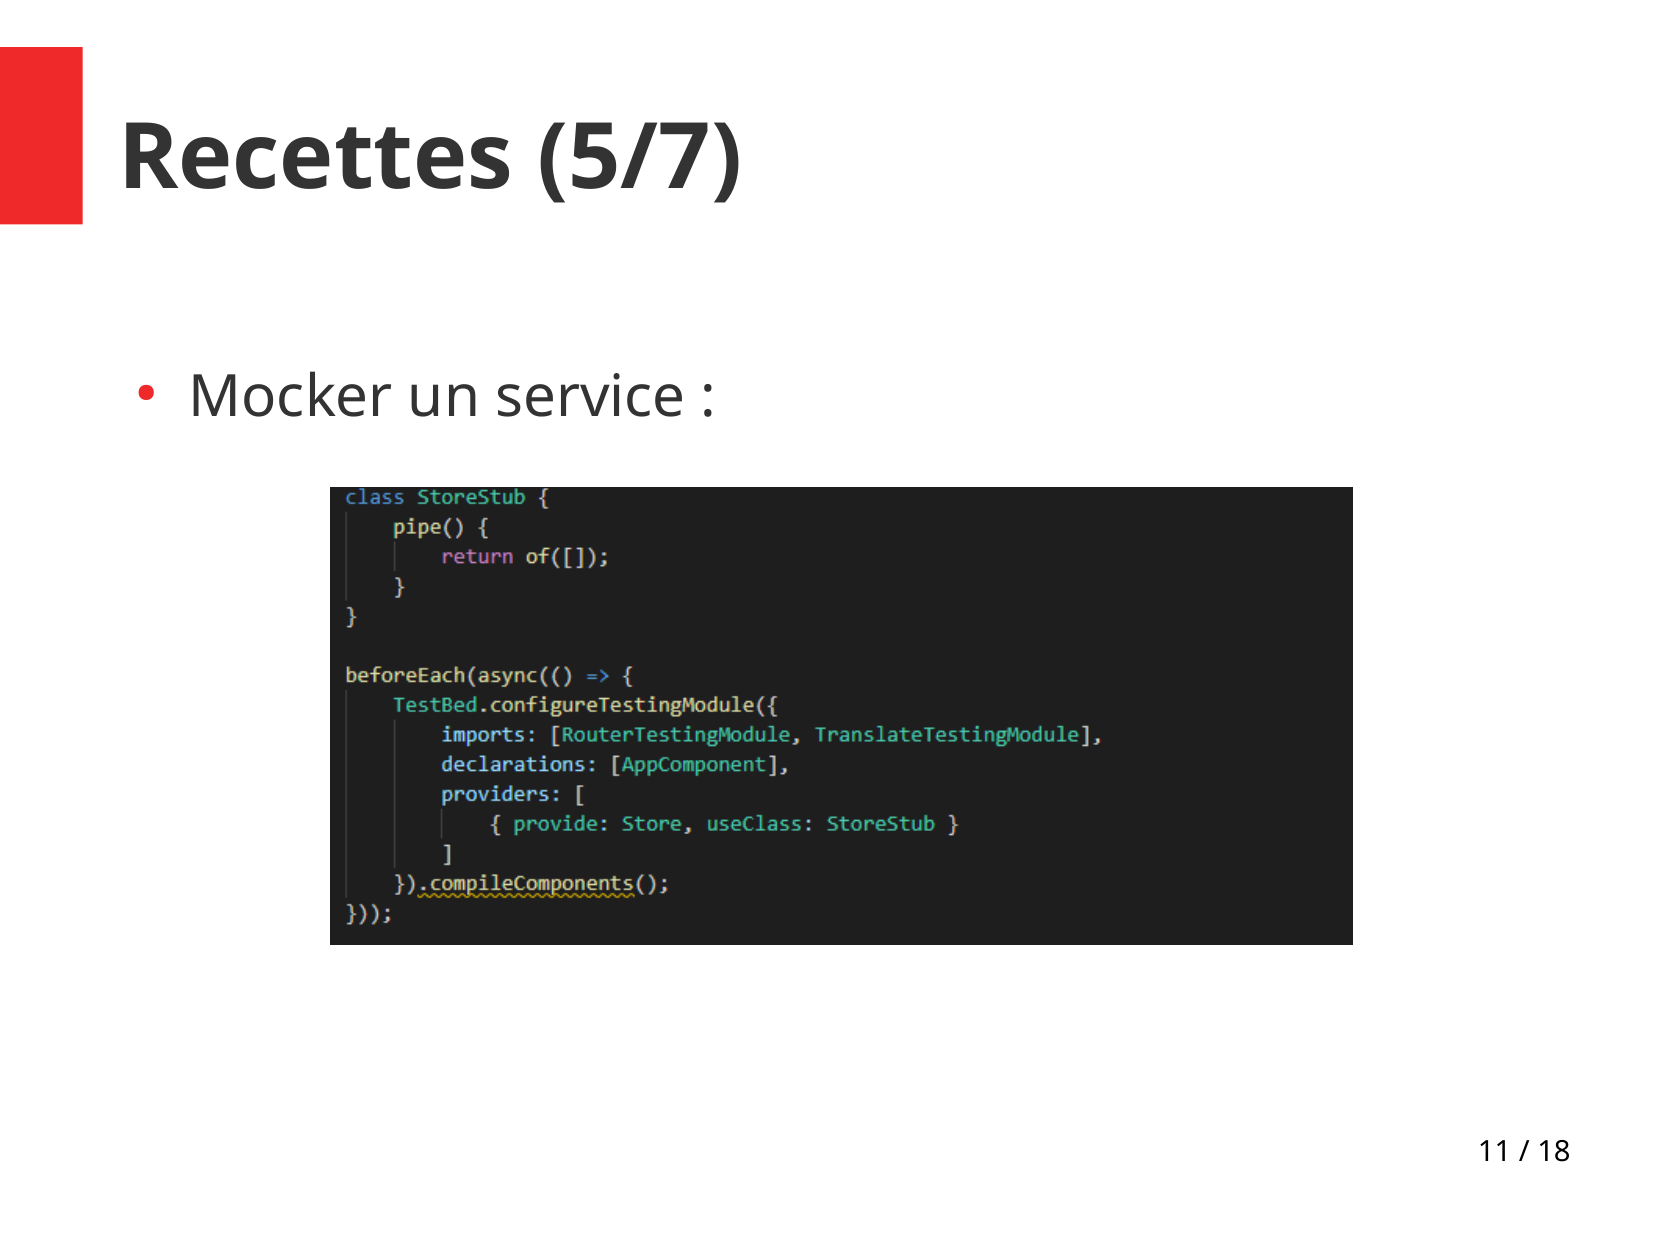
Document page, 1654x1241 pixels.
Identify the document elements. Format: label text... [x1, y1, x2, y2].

list Mocker un service : [118, 354, 1536, 1074]
title Recettes (5/7) [118, 49, 1571, 257]
picture [330, 487, 1353, 945]
